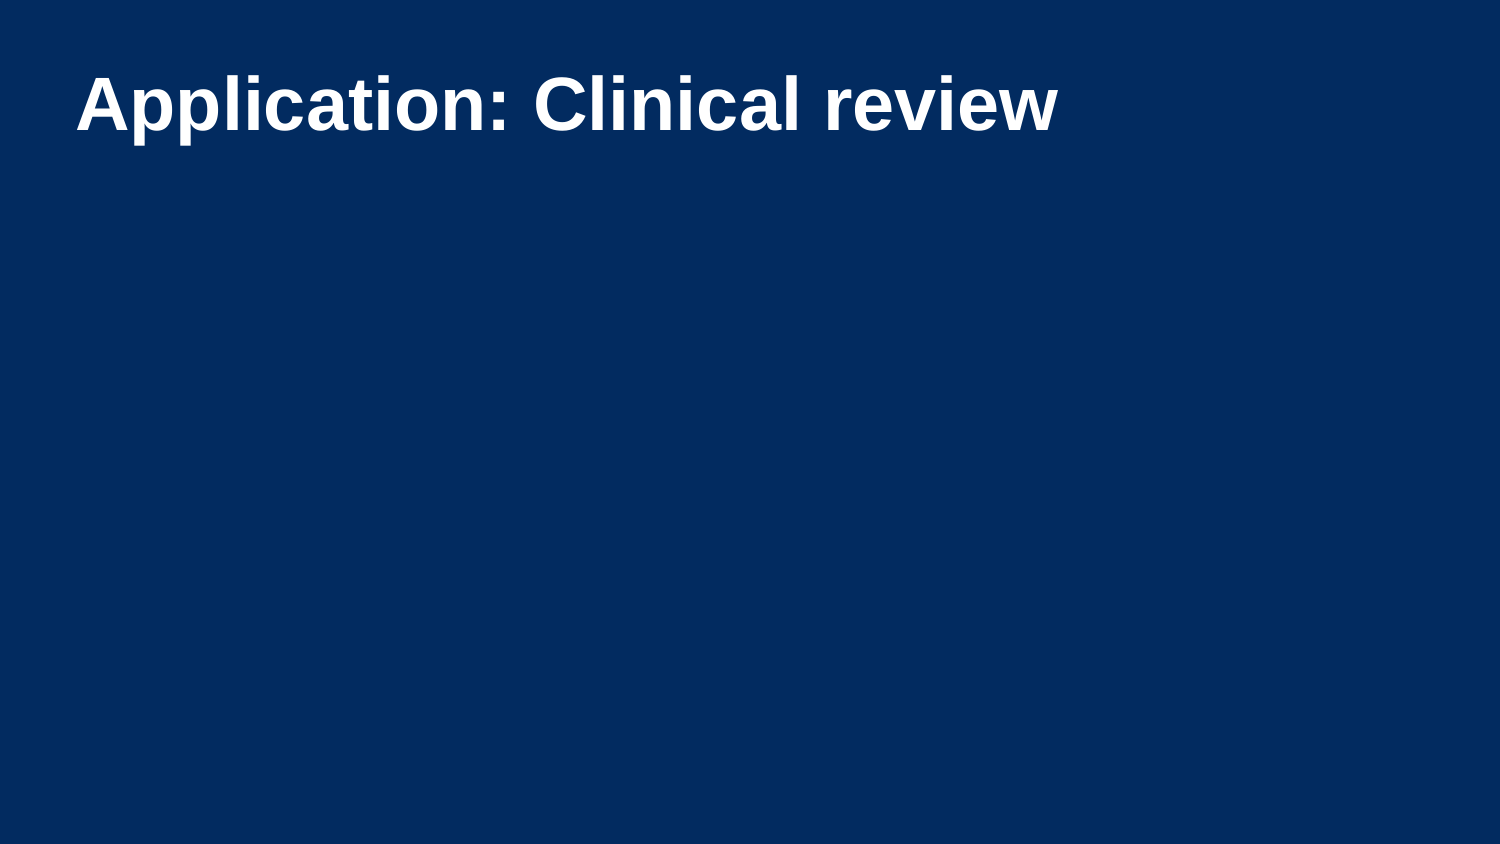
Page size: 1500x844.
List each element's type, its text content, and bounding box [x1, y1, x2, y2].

title Application: Clinical review [74, 33, 1425, 175]
